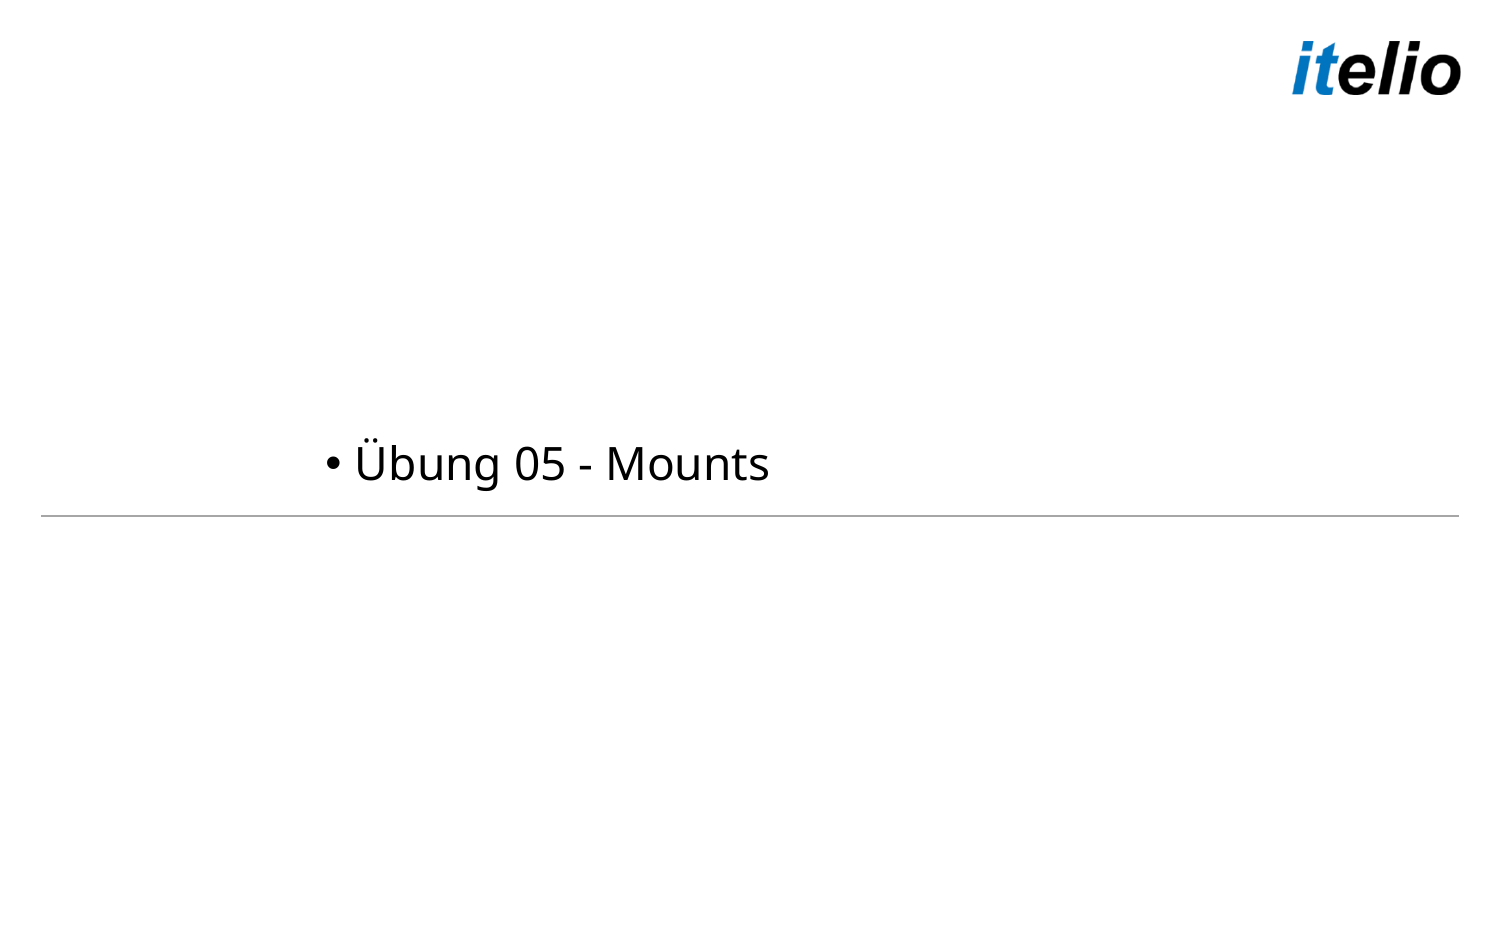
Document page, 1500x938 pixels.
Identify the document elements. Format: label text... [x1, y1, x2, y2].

list Übung 05 - Mounts [310, 433, 1459, 499]
